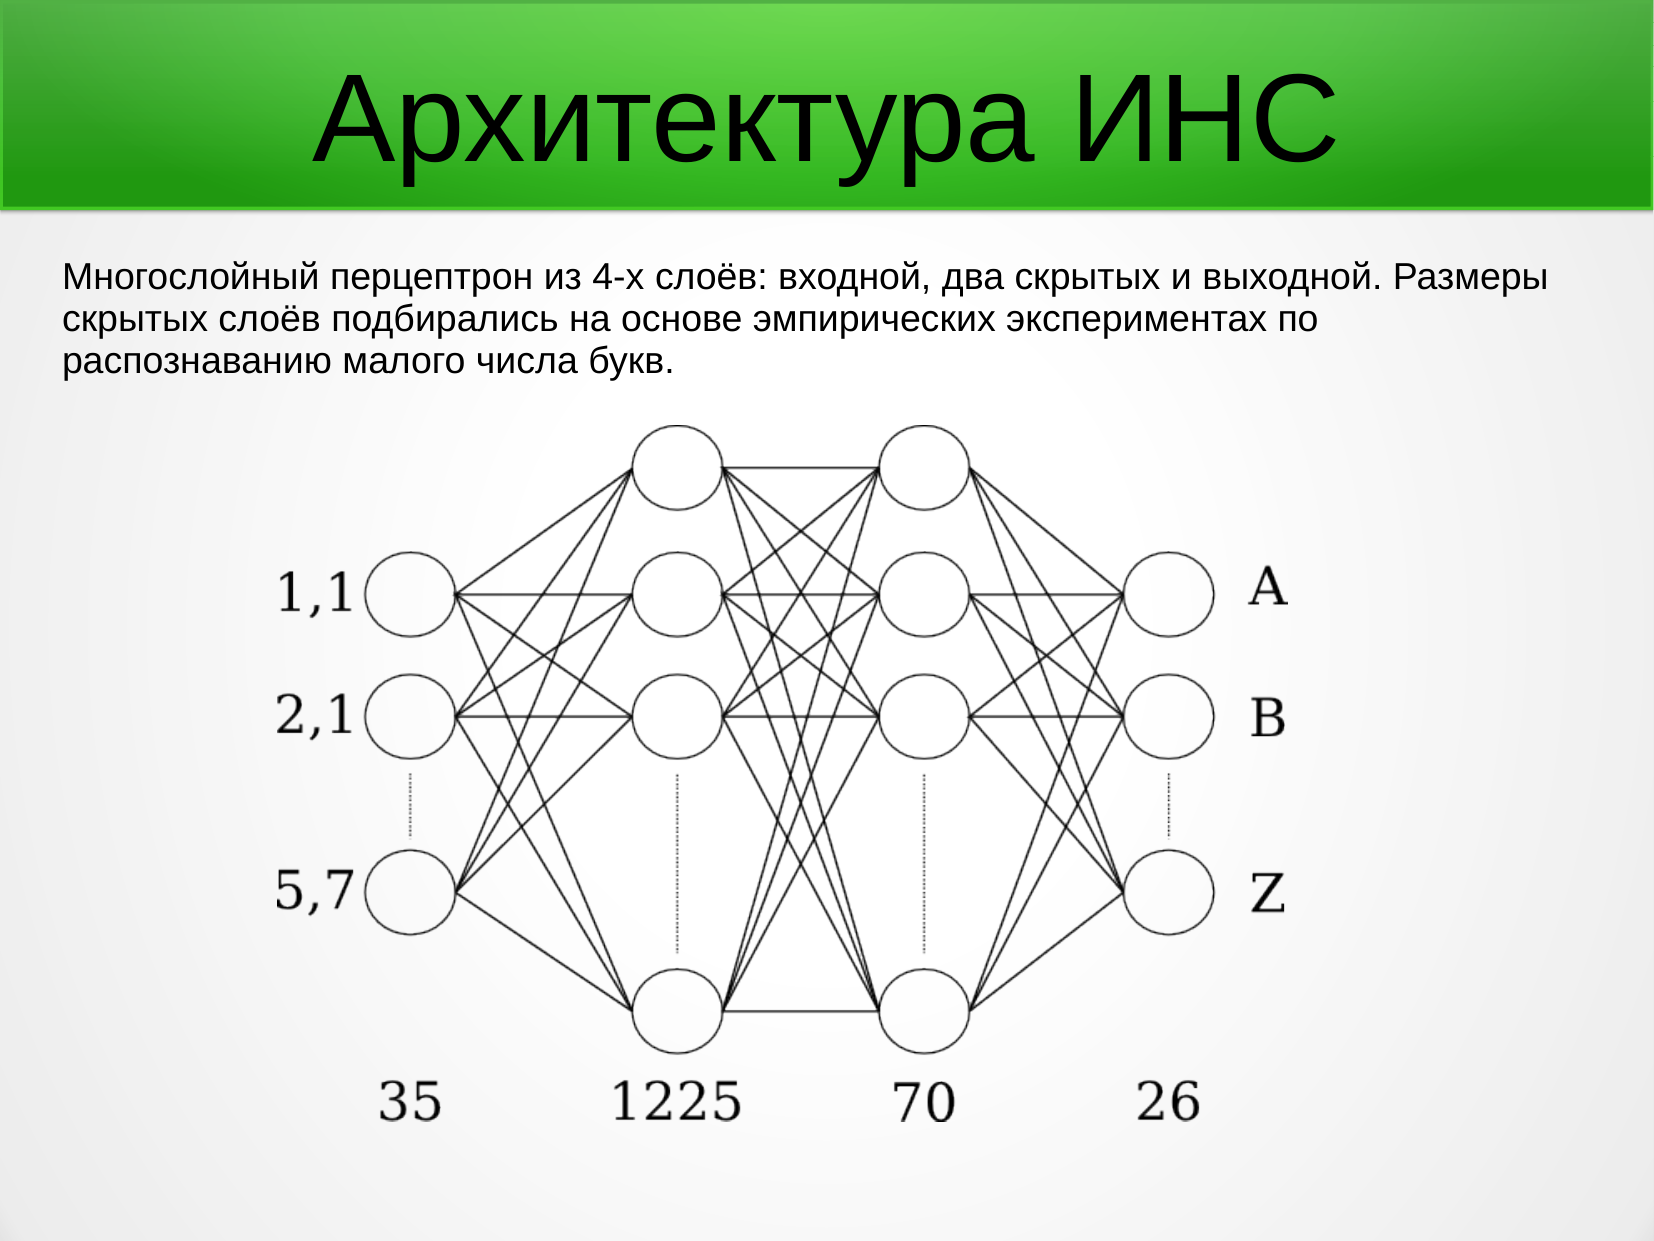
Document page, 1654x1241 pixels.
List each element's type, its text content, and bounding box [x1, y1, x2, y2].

text_box Многослойный перцептрон из 4-х слоёв: входной, два скрытых и выходной. Размеры скрытых слоёв подбирались на основе эмпирических экспериментах по распознаванию малого числа букв. [47, 248, 1607, 389]
title Архитектура ИНС [82, 47, 1571, 189]
picture [277, 425, 1288, 1123]
